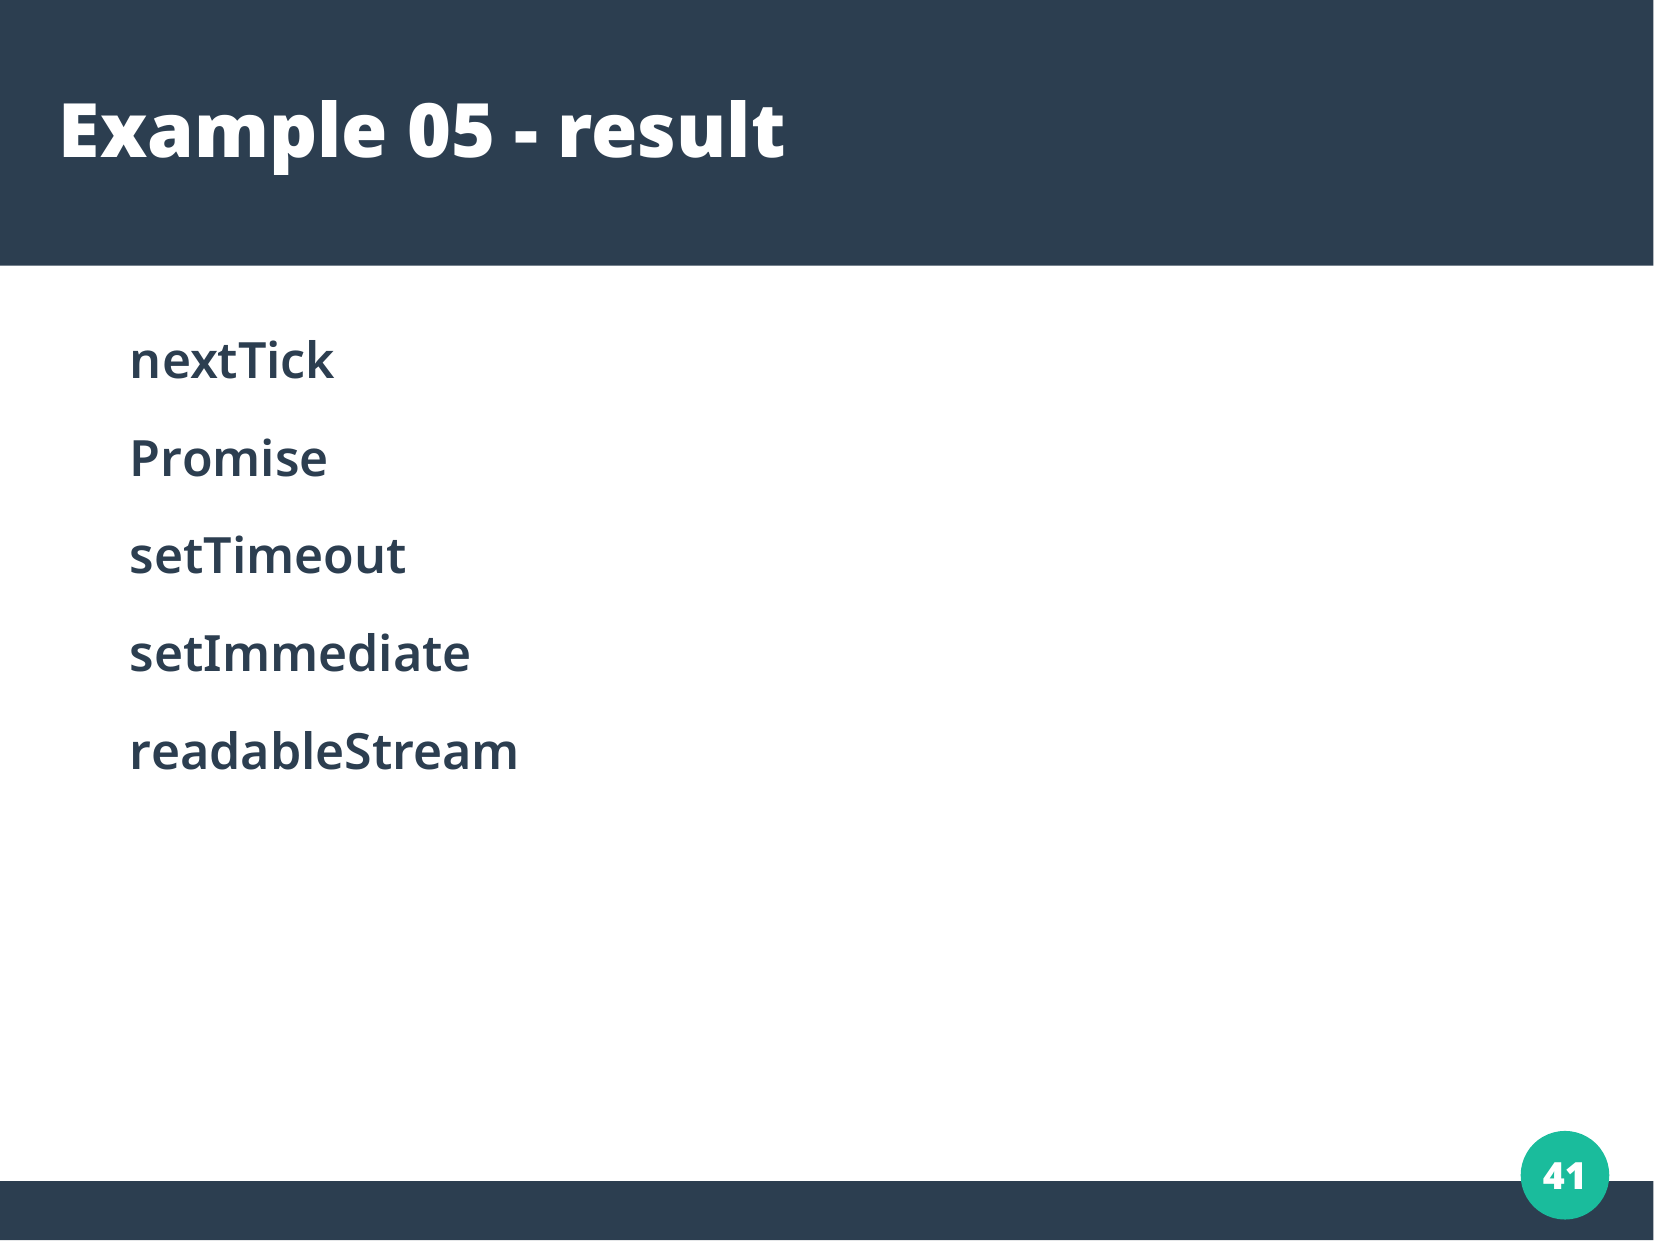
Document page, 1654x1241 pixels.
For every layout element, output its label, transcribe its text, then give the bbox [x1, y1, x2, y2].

list nextTick Promise setTimeout setImmediate readableStream [59, 324, 1595, 1152]
title Example 05 - result [59, 49, 1595, 207]
